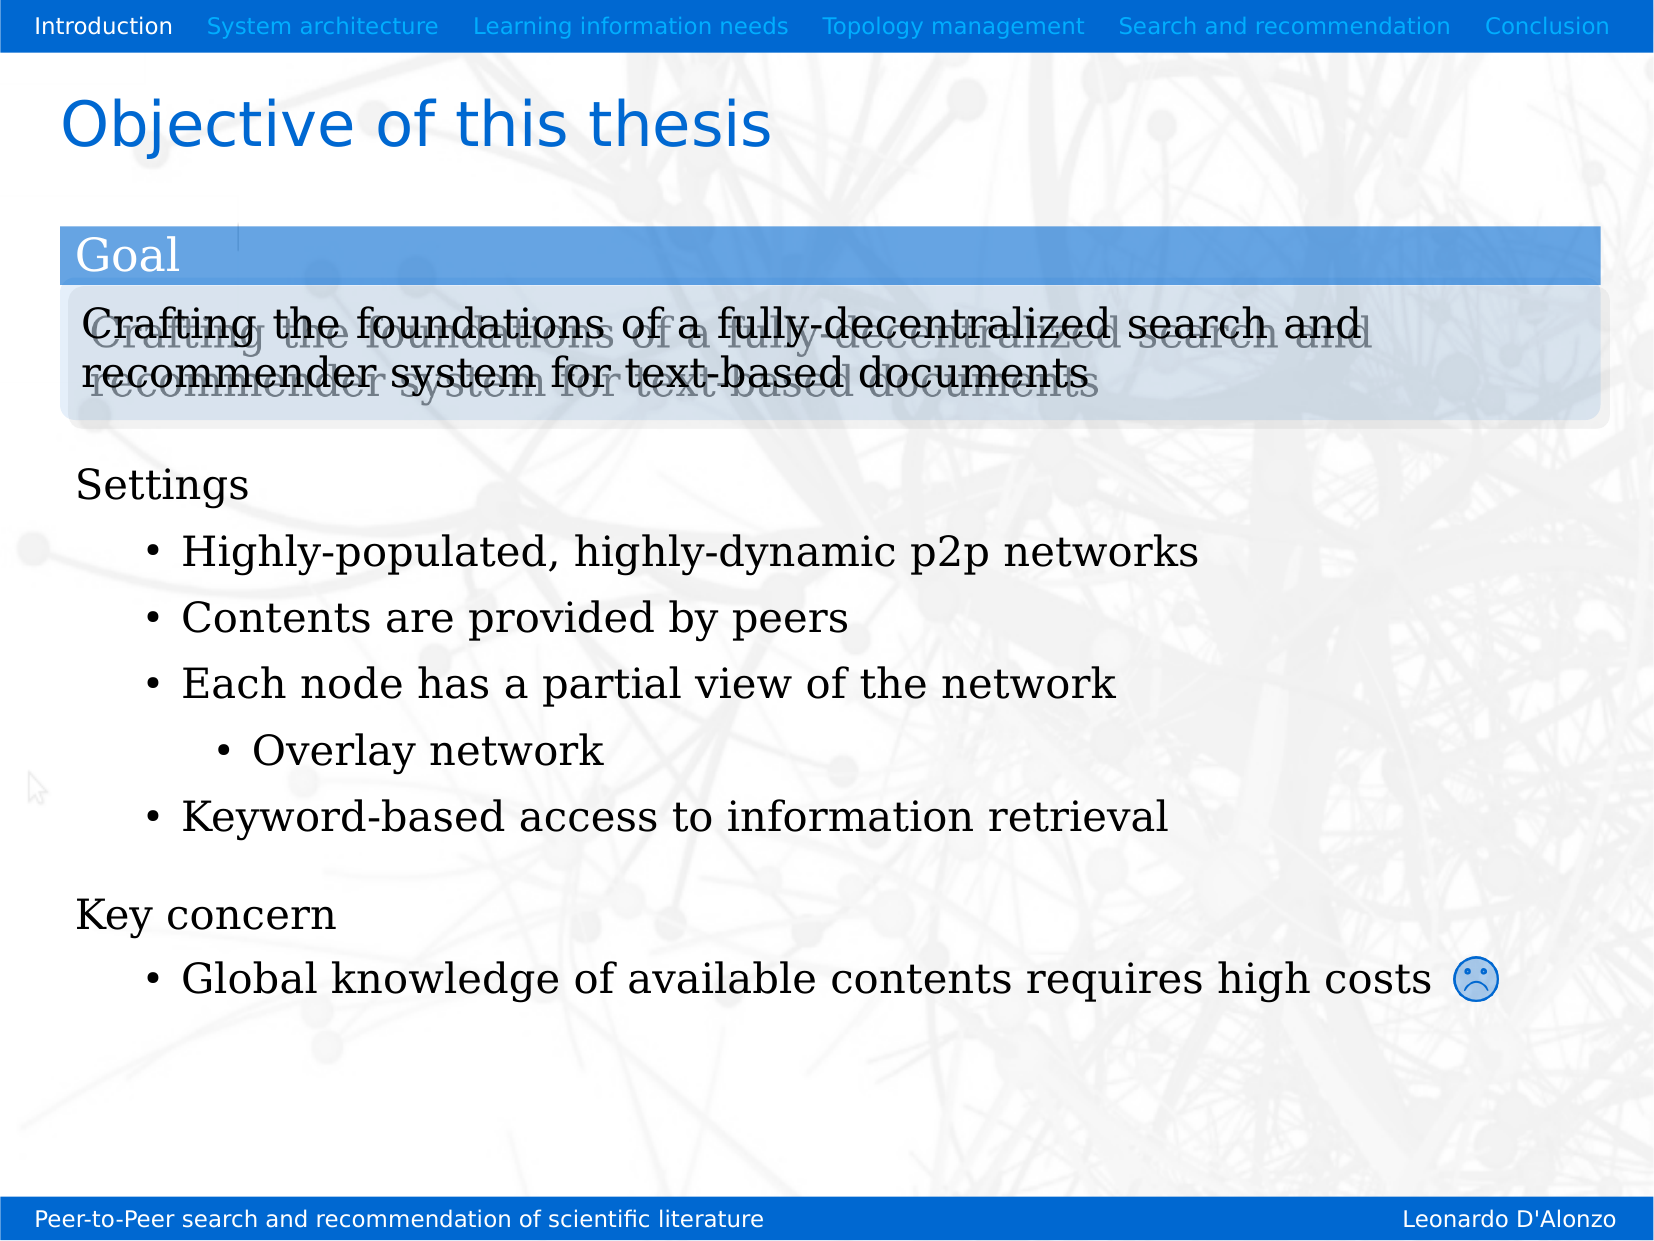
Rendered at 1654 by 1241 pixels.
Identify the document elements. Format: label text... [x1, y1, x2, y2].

text_box Topology management [807, 6, 1100, 48]
picture [0, 53, 1654, 1196]
text_box Settings Highly-populated, highly-dynamic p2p networks Contents are provided by peers Each node has a partial view of the network Overlay network Keyword-based access to information retrieval [60, 453, 1600, 850]
text_box System architecture [192, 6, 455, 48]
text_box Search and recommendation [1103, 6, 1467, 48]
text_box Key concern Global knowledge of available contents requires high costs [60, 883, 1600, 1052]
title Objective of this thesis [60, 75, 1549, 175]
text_box [0, 1196, 1654, 1241]
text_box Goal [60, 226, 1601, 285]
text_box Introduction [19, 6, 189, 48]
text_box Peer-to-Peer search and recommendation of scientific literature [19, 1198, 898, 1241]
text_box Learning information needs [458, 6, 804, 48]
text_box [0, 0, 1654, 53]
text_box Crafting the foundations of a fully-decentralized search and recommender system for text-based documents [60, 285, 1601, 421]
text_box Leonardo D'Alonzo [1387, 1198, 1647, 1241]
text_box Conclusion [1470, 6, 1626, 48]
